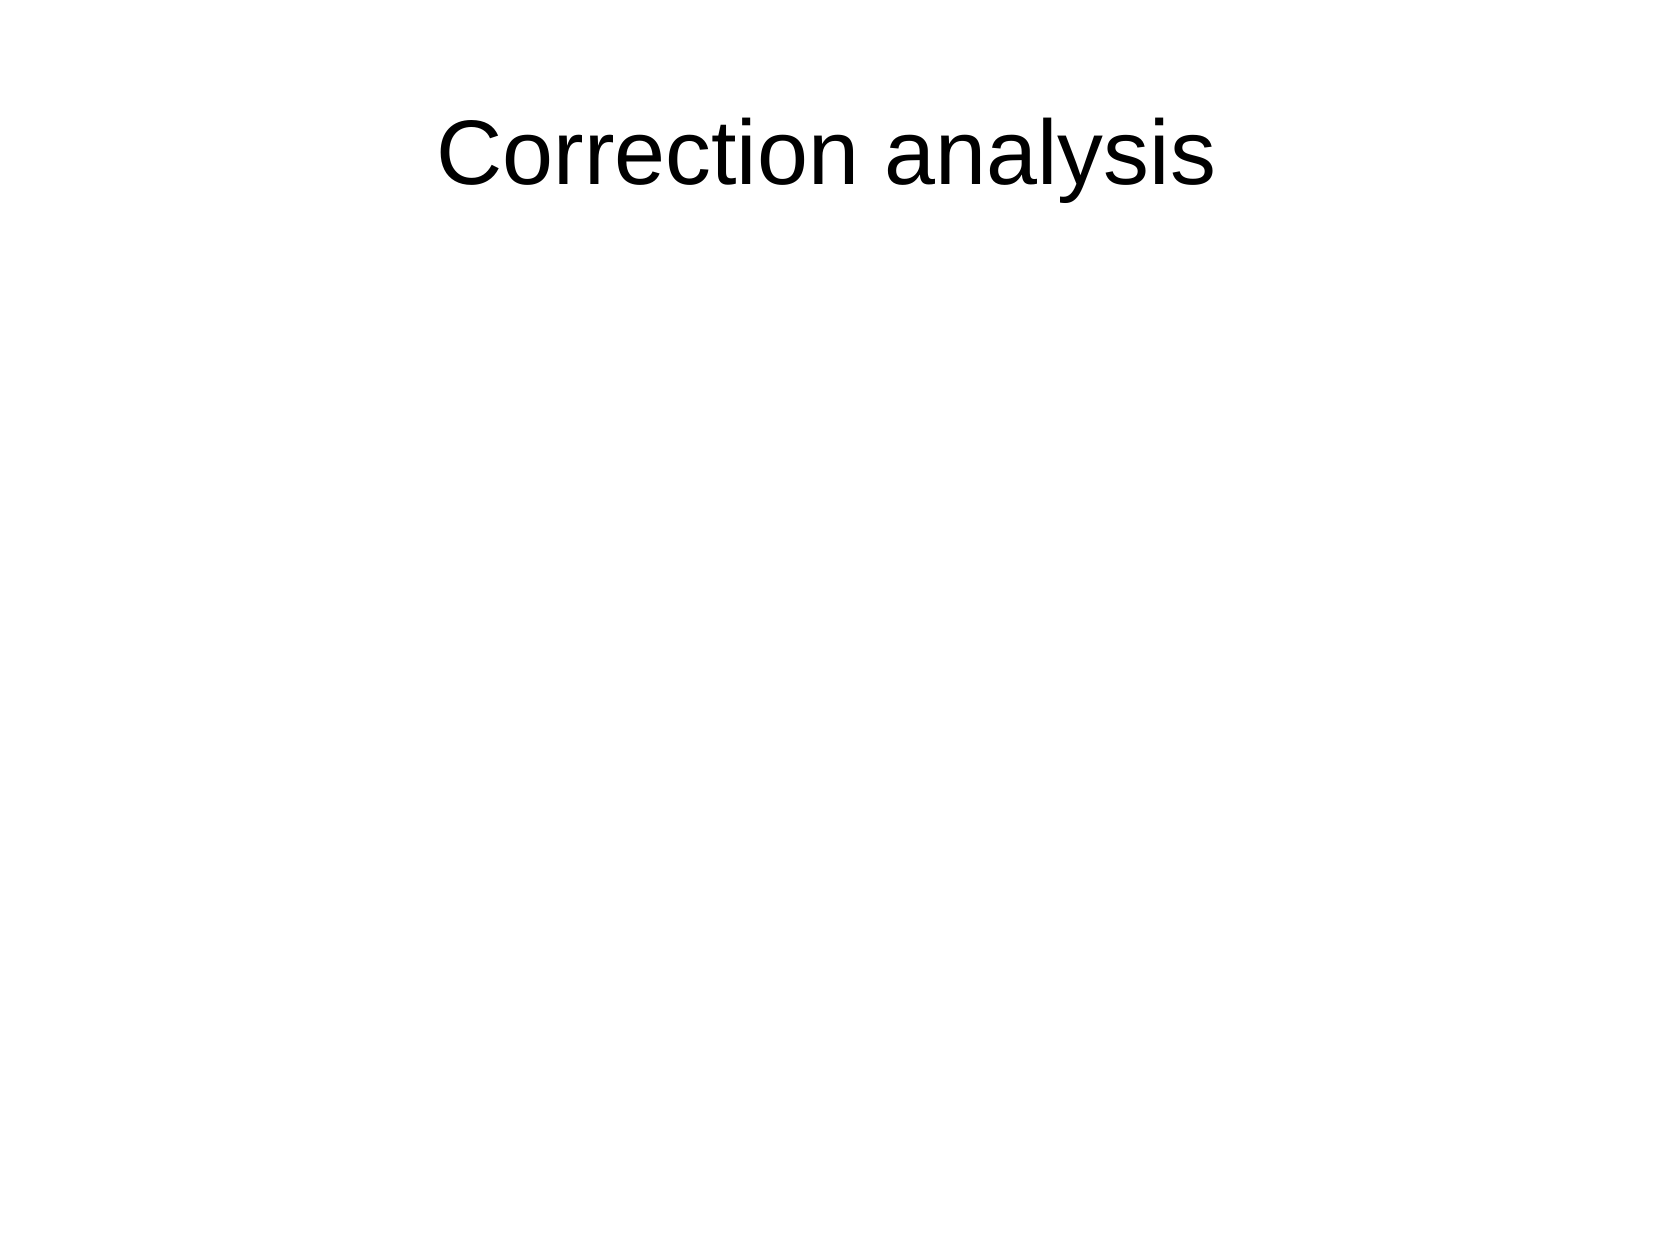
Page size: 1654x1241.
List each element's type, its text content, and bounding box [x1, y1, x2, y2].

title Correction analysis [82, 49, 1571, 257]
